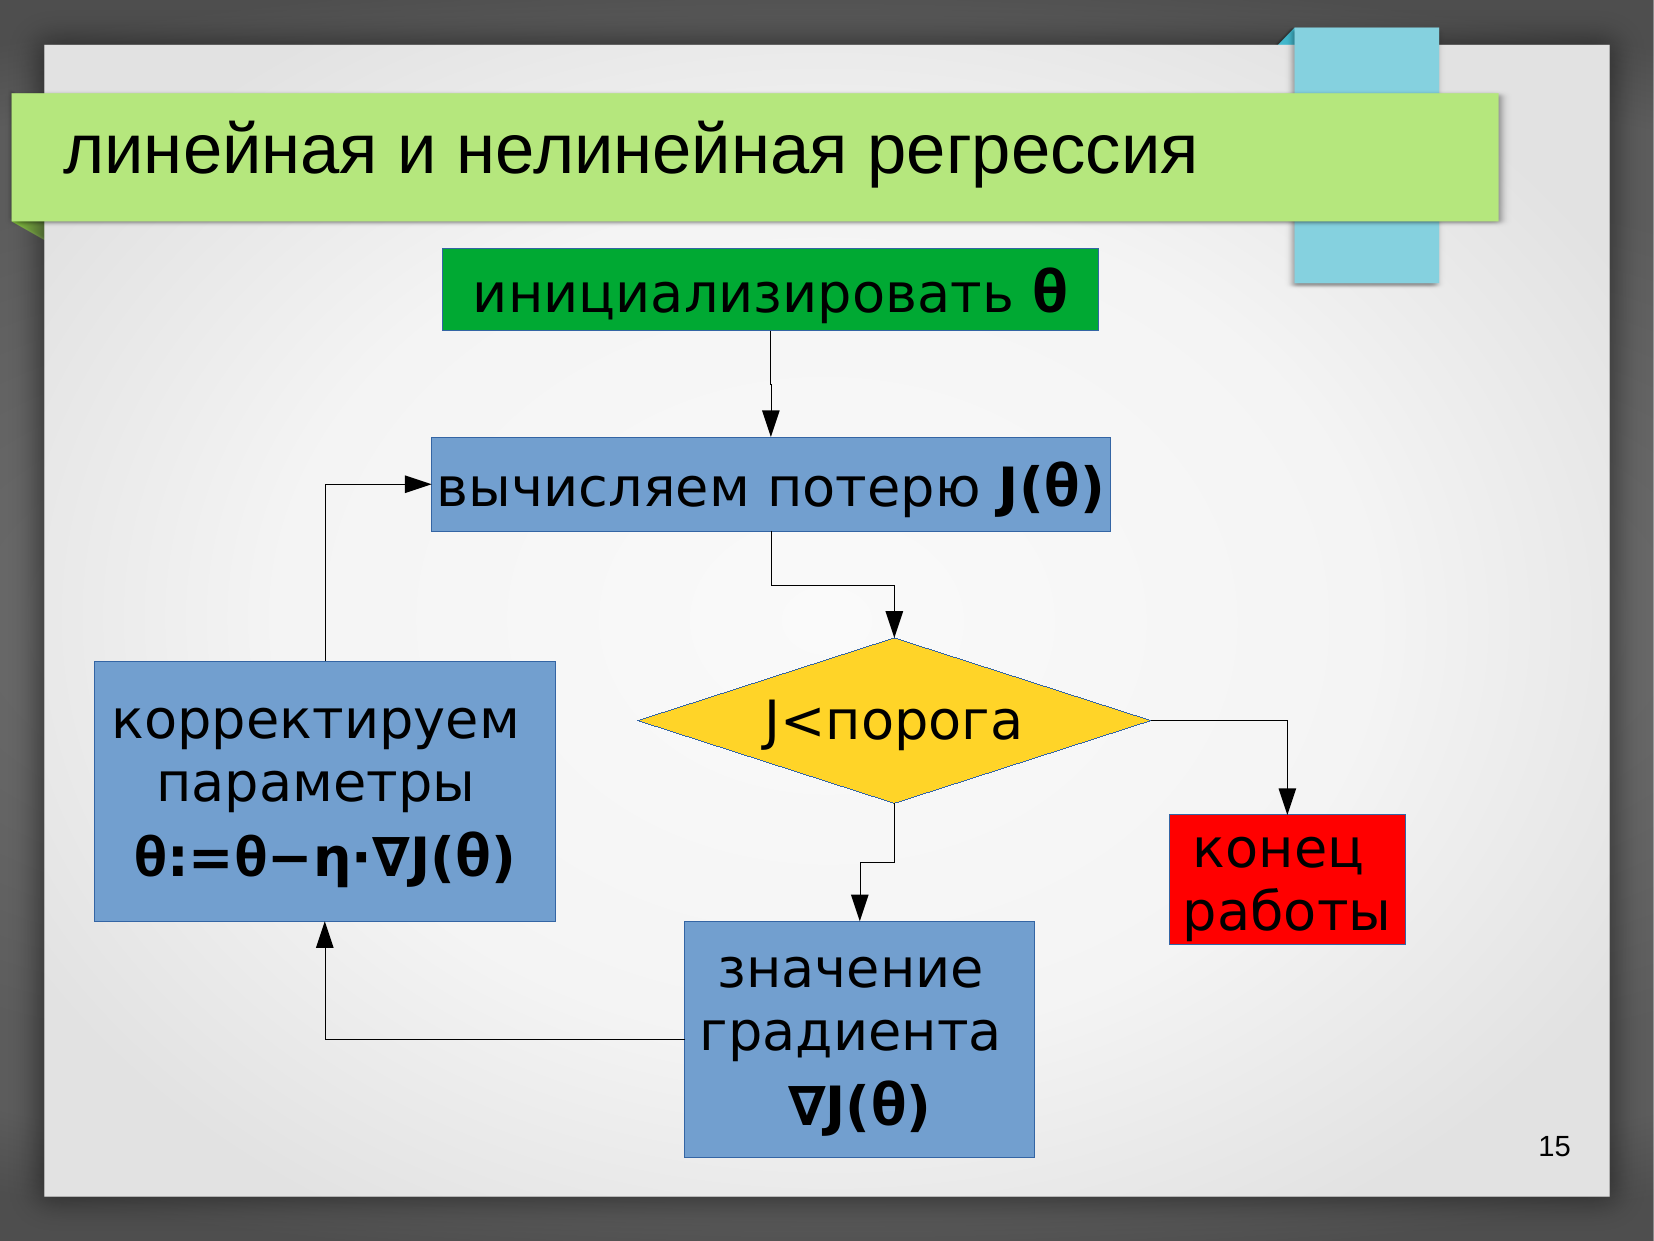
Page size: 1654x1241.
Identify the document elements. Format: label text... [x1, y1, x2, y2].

text_box вычисляем потерю J(θ) [431, 437, 1111, 532]
text_box значение градиента ∇J(θ) [684, 921, 1035, 1158]
text_box J<порога [637, 637, 1150, 804]
text_box корректируем параметры θ:=θ−η⋅∇J(θ) [94, 661, 556, 922]
title линейная и нелинейная регрессия [63, 106, 1469, 193]
picture [0, 0, 1654, 1241]
text_box конец работы [1169, 814, 1406, 945]
text_box инициализировать θ [442, 248, 1099, 331]
